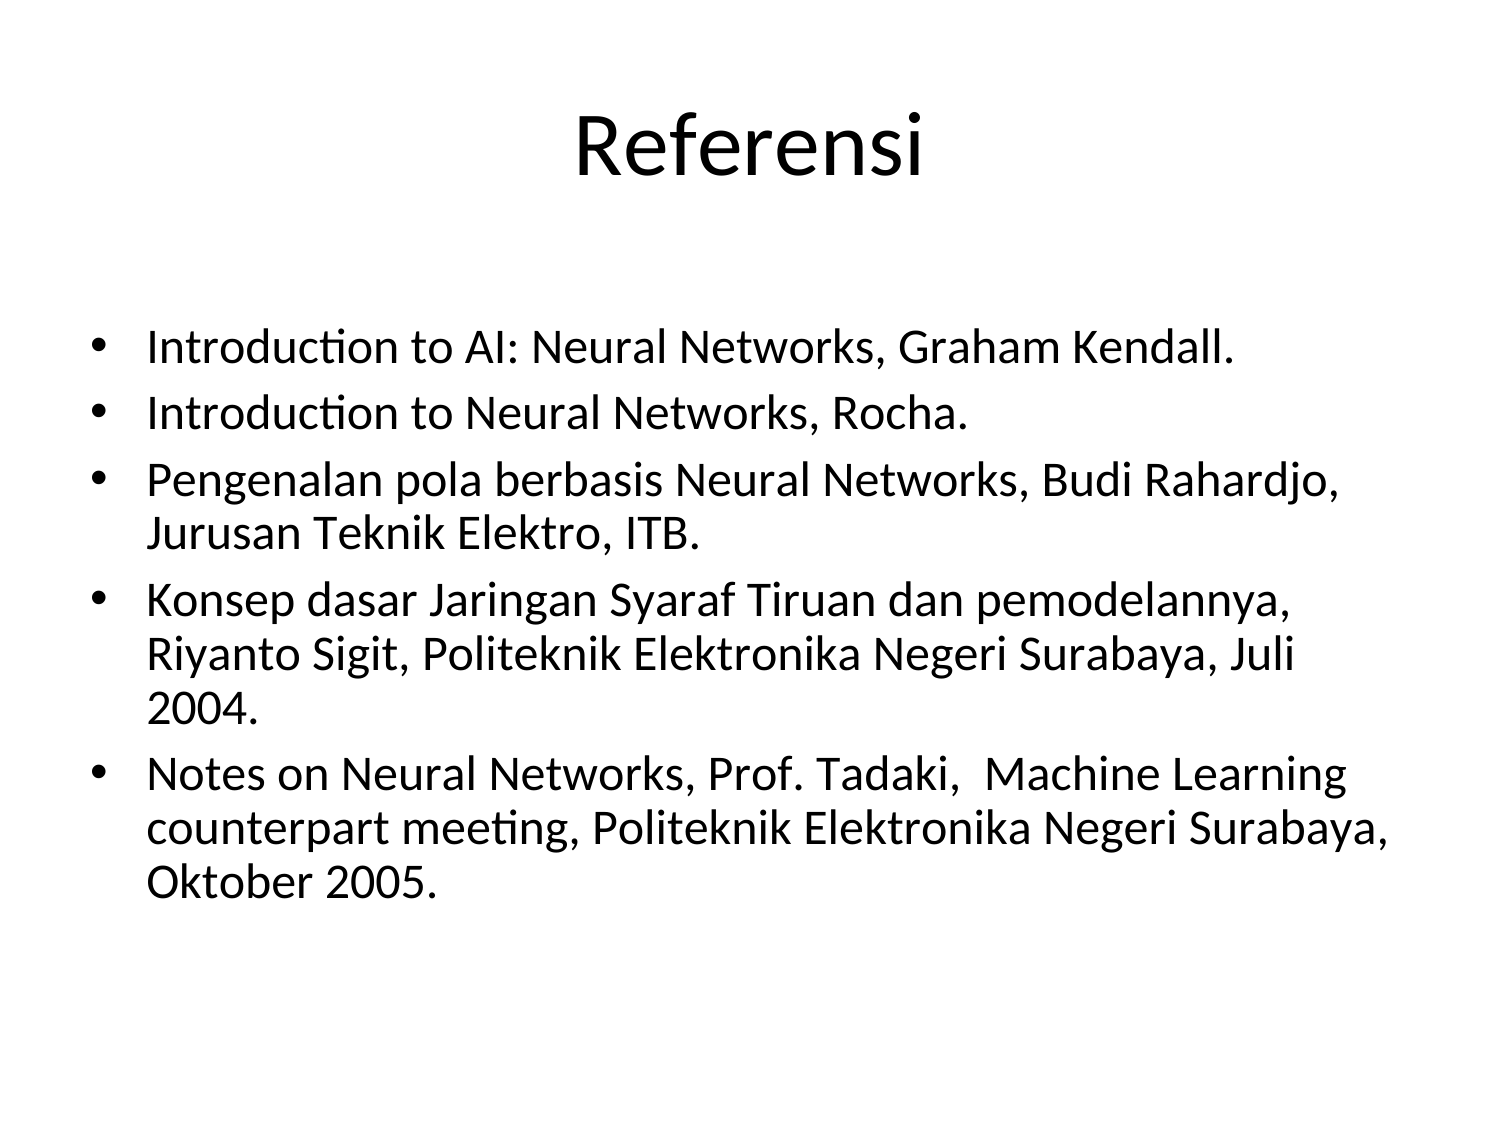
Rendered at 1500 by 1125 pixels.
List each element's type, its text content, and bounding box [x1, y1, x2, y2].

title Referensi [75, 45, 1426, 233]
list Introduction to AI: Neural Networks, Graham Kendall. Introduction to Neural Networks, Rocha. Pengenalan pola berbasis Neural Networks, Budi Rahardjo, Jurusan Teknik Elektro, ITB. Konsep dasar Jaringan Syaraf Tiruan dan pemodelannya, Riyanto Sigit, Politeknik Elektronika Negeri Surabaya, Juli 2004. Notes on Neural Networks, Prof. Tadaki, Machine Learning counterpart meeting, Politeknik Elektronika Negeri Surabaya, Oktober 2005. [75, 312, 1426, 963]
